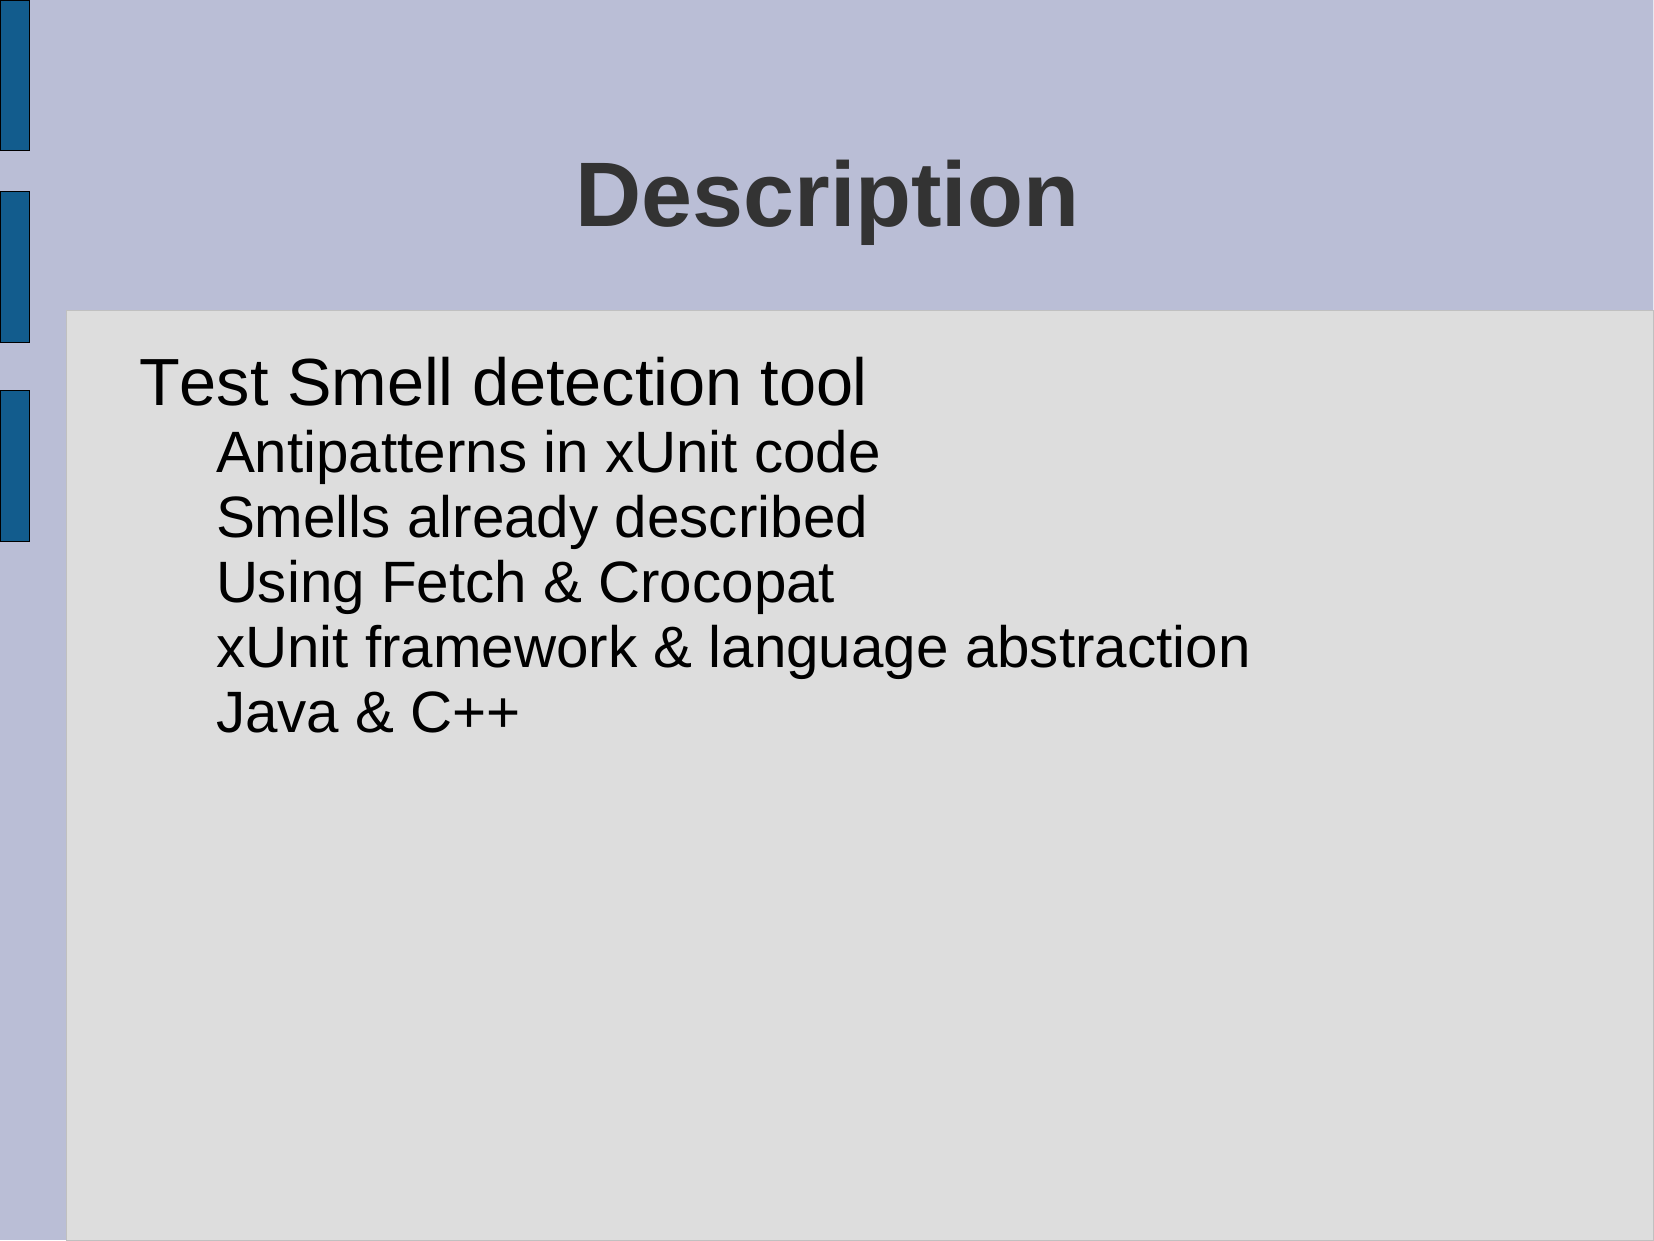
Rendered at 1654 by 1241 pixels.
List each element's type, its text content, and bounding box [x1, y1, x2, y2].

title Description [121, 98, 1534, 291]
list Test Smell detection tool Antipatterns in xUnit code Smells already described Using Fetch & Crocopat xUnit framework & language abstraction Java & C++ [121, 344, 1534, 1112]
